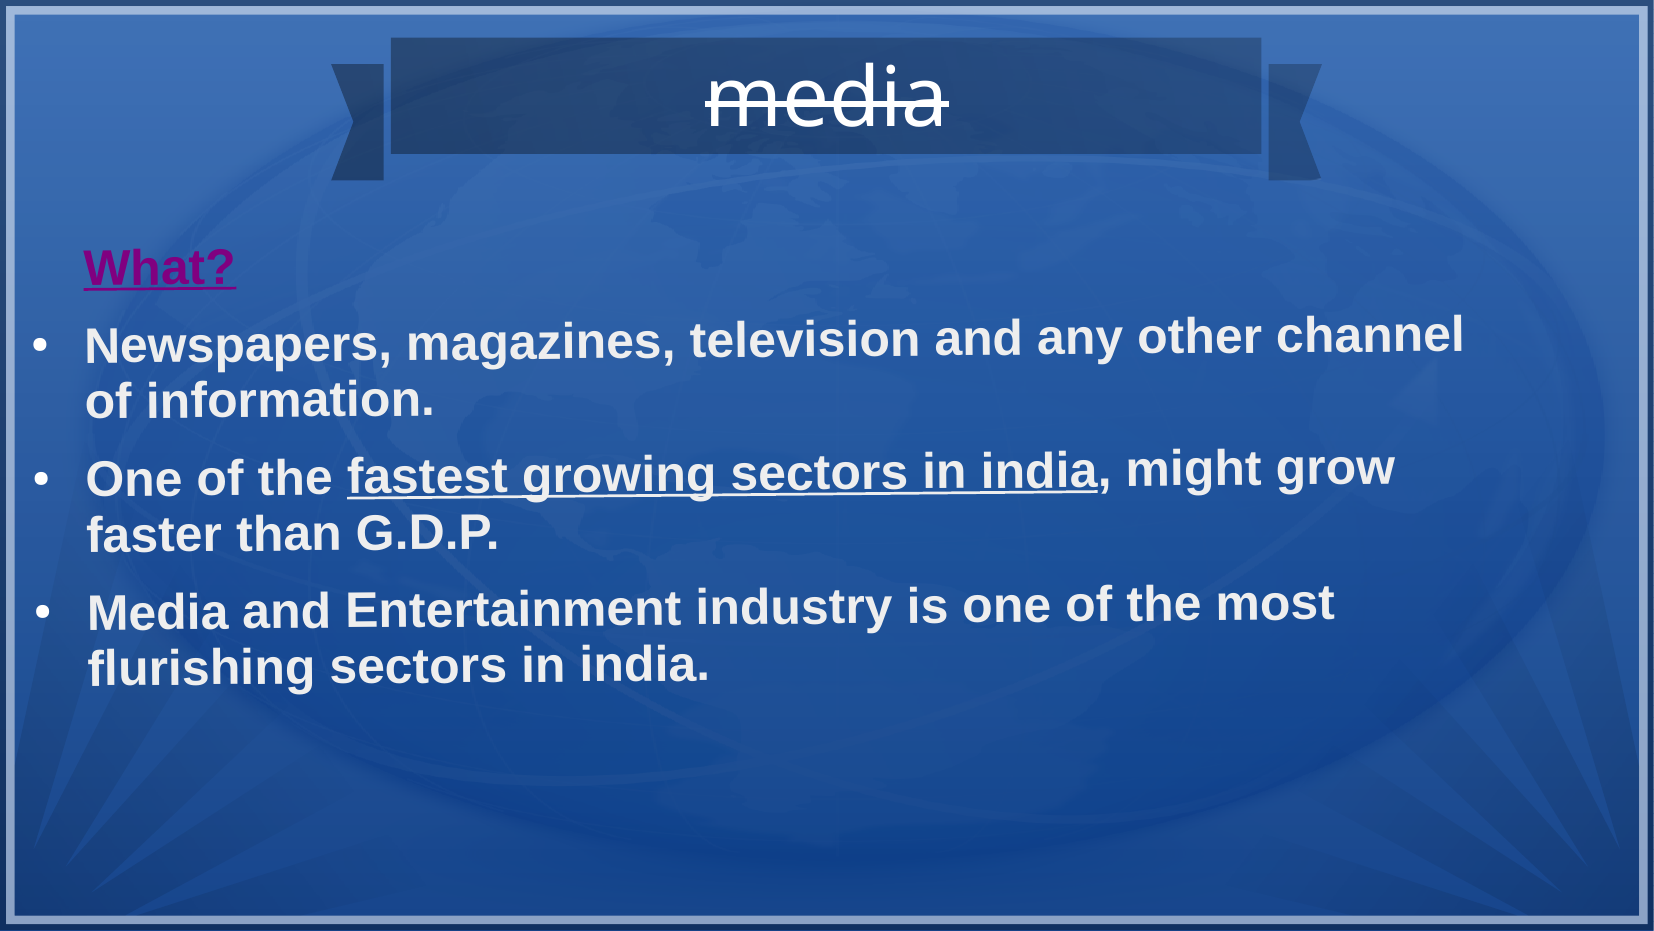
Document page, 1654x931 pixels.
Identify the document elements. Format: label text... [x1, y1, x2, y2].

list What? Newspapers, magazines, television and any other channel of information. One of the fastest growing sectors in india, might grow faster than G.D.P. Media and Entertainment industry is one of the most flurishing sectors in india. [11, 147, 1506, 786]
title media [389, 35, 1264, 154]
